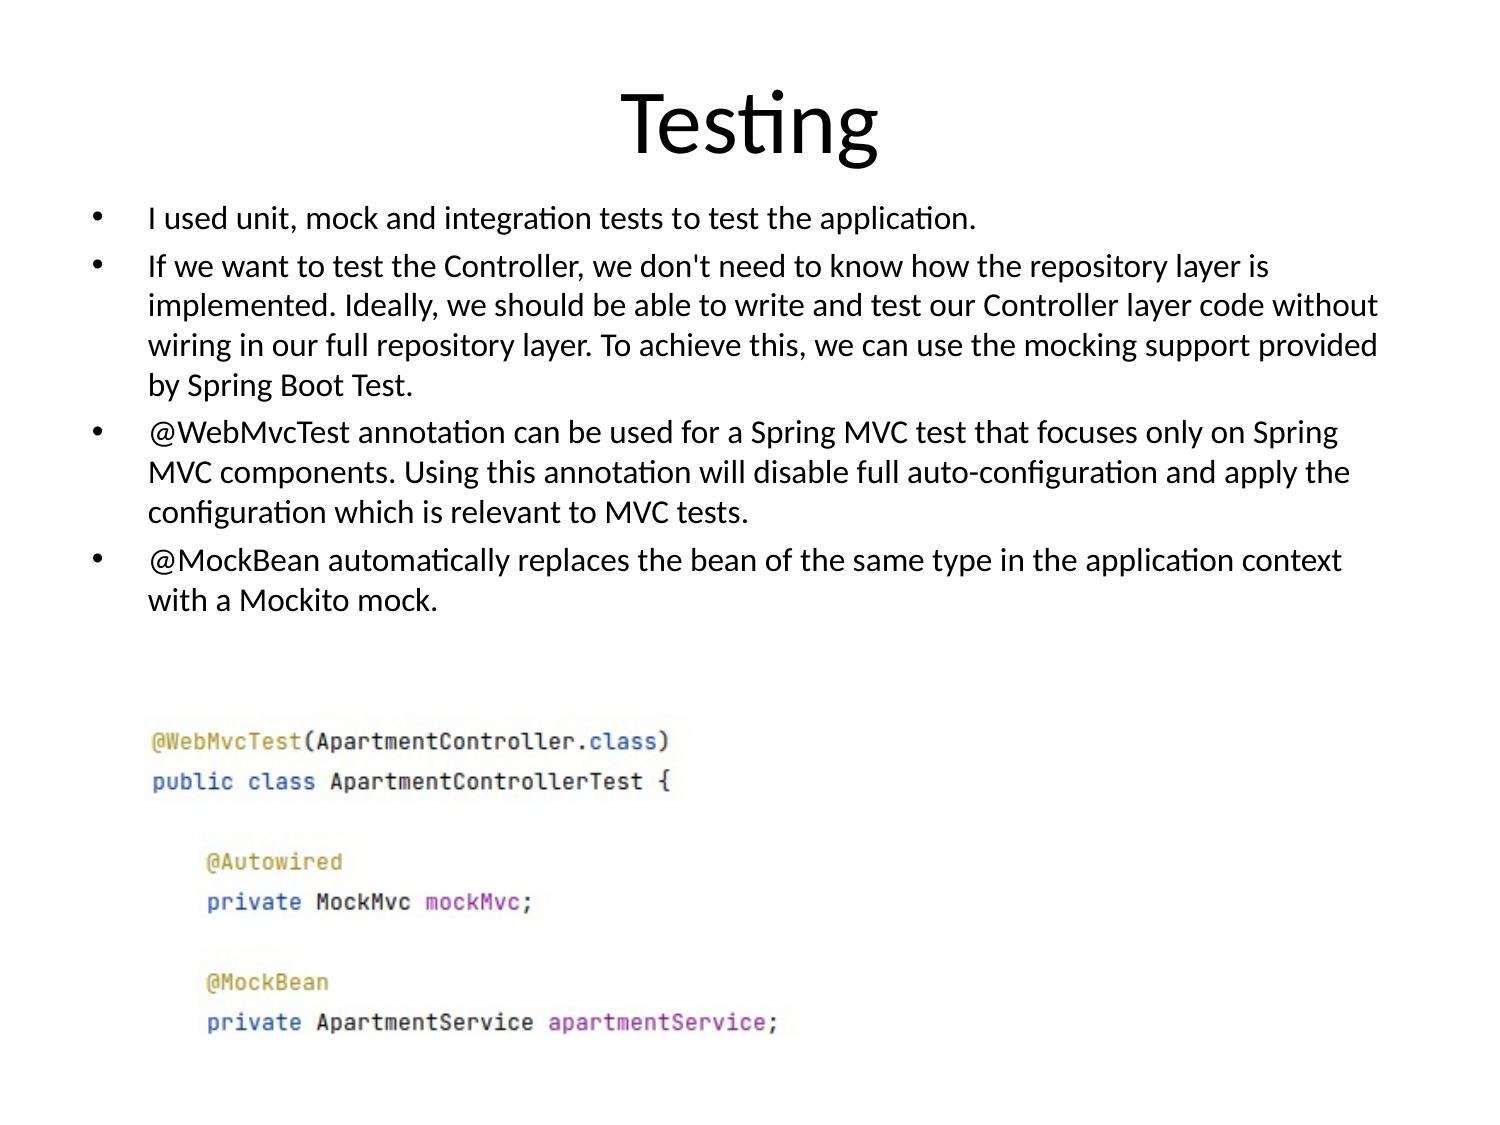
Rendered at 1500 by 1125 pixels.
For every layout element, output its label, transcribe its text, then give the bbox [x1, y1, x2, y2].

title Testing [75, 23, 1425, 212]
picture [144, 715, 842, 1056]
list I used unit, mock and integration tests to test the application. If we want to test the Controller, we don't need to know how the repository layer is implemented. Ideally, we should be able to write and test our Controller layer code without wiring in our full repository layer. To achieve this, we can use the mocking support provided by Spring Boot Test. @WebMvcTest annotation can be used for a Spring MVC test that focuses only on Spring MVC components. Using this annotation will disable full auto-configuration and apply the configuration which is relevant to MVC tests. @MockBean automatically replaces the bean of the same type in the application context with a Mockito mock. [76, 188, 1427, 932]
